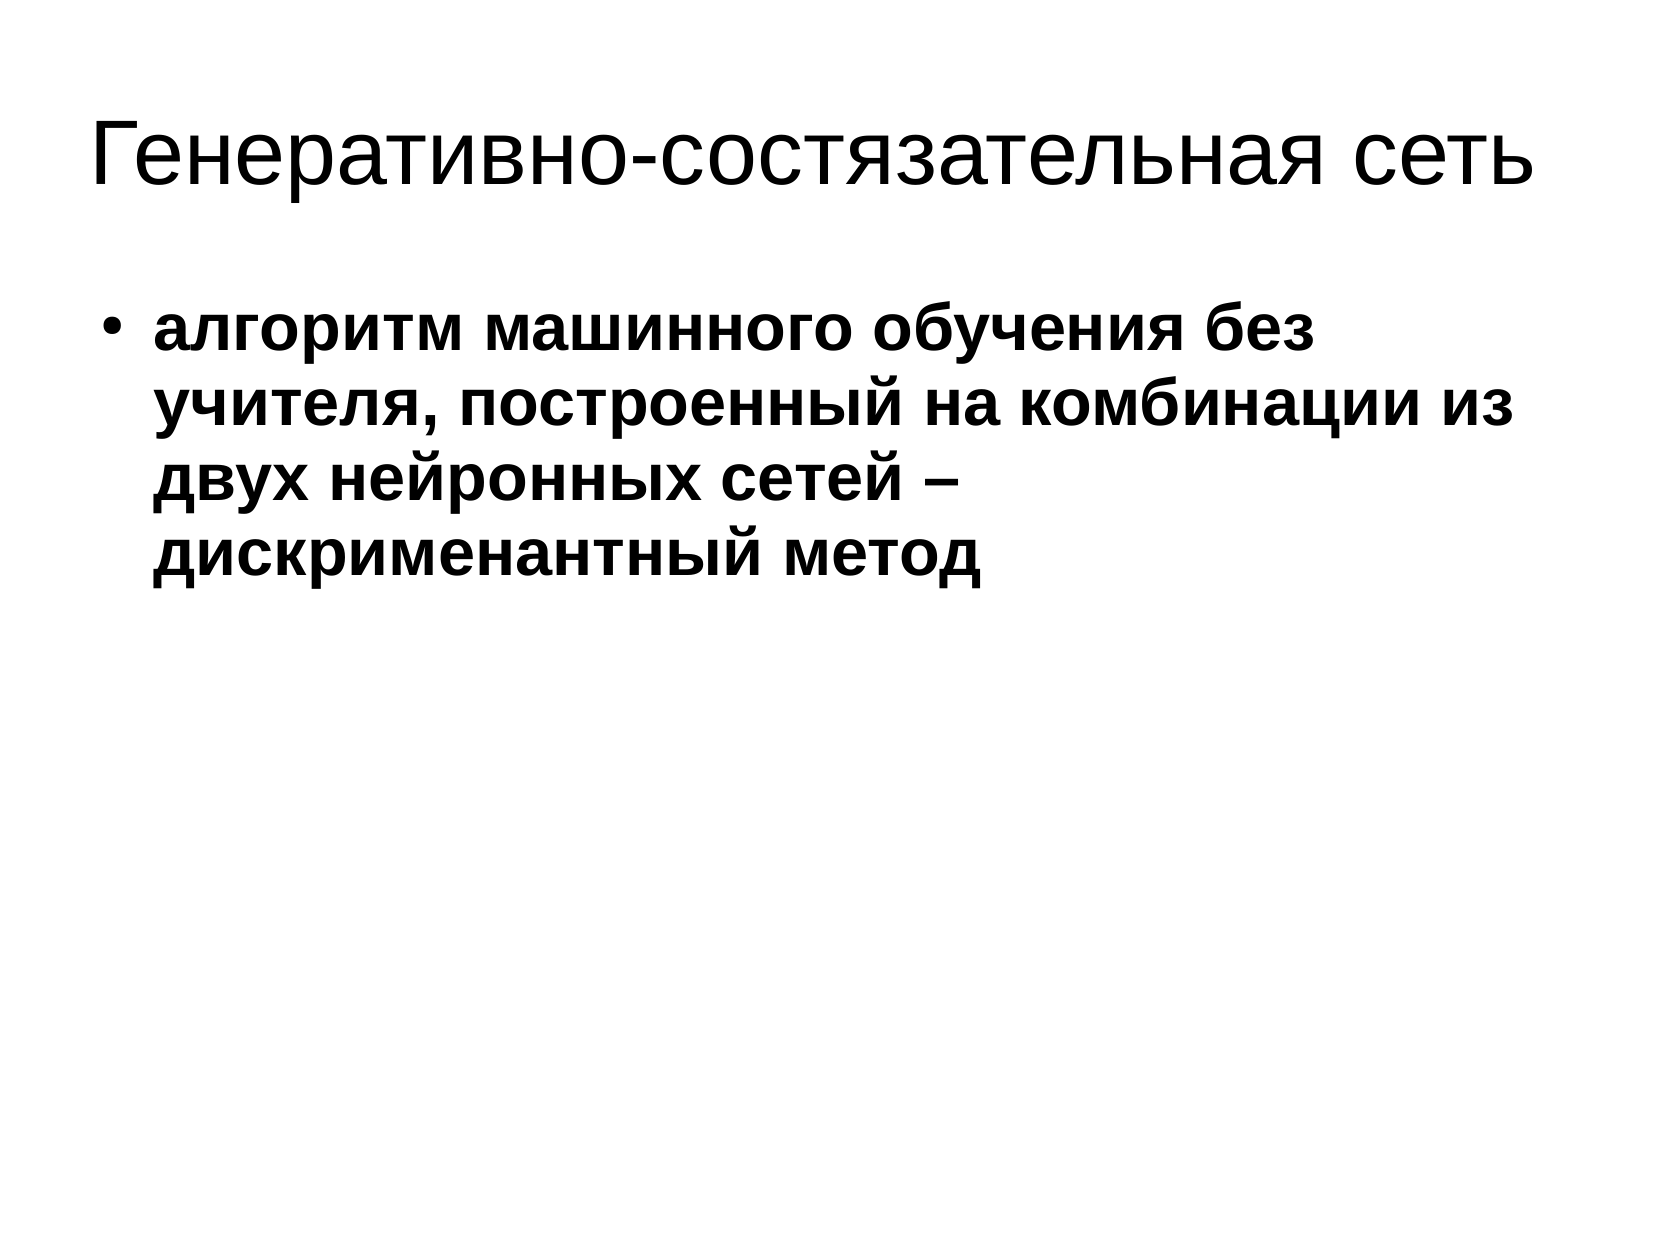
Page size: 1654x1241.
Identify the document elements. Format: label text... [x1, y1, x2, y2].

list алгоритм машинного обучения без учителя, построенный на комбинации из двух нейронных сетей – дискрименантный метод [82, 290, 1571, 1109]
title Генеративно-состязательная сеть [82, 49, 1571, 257]
